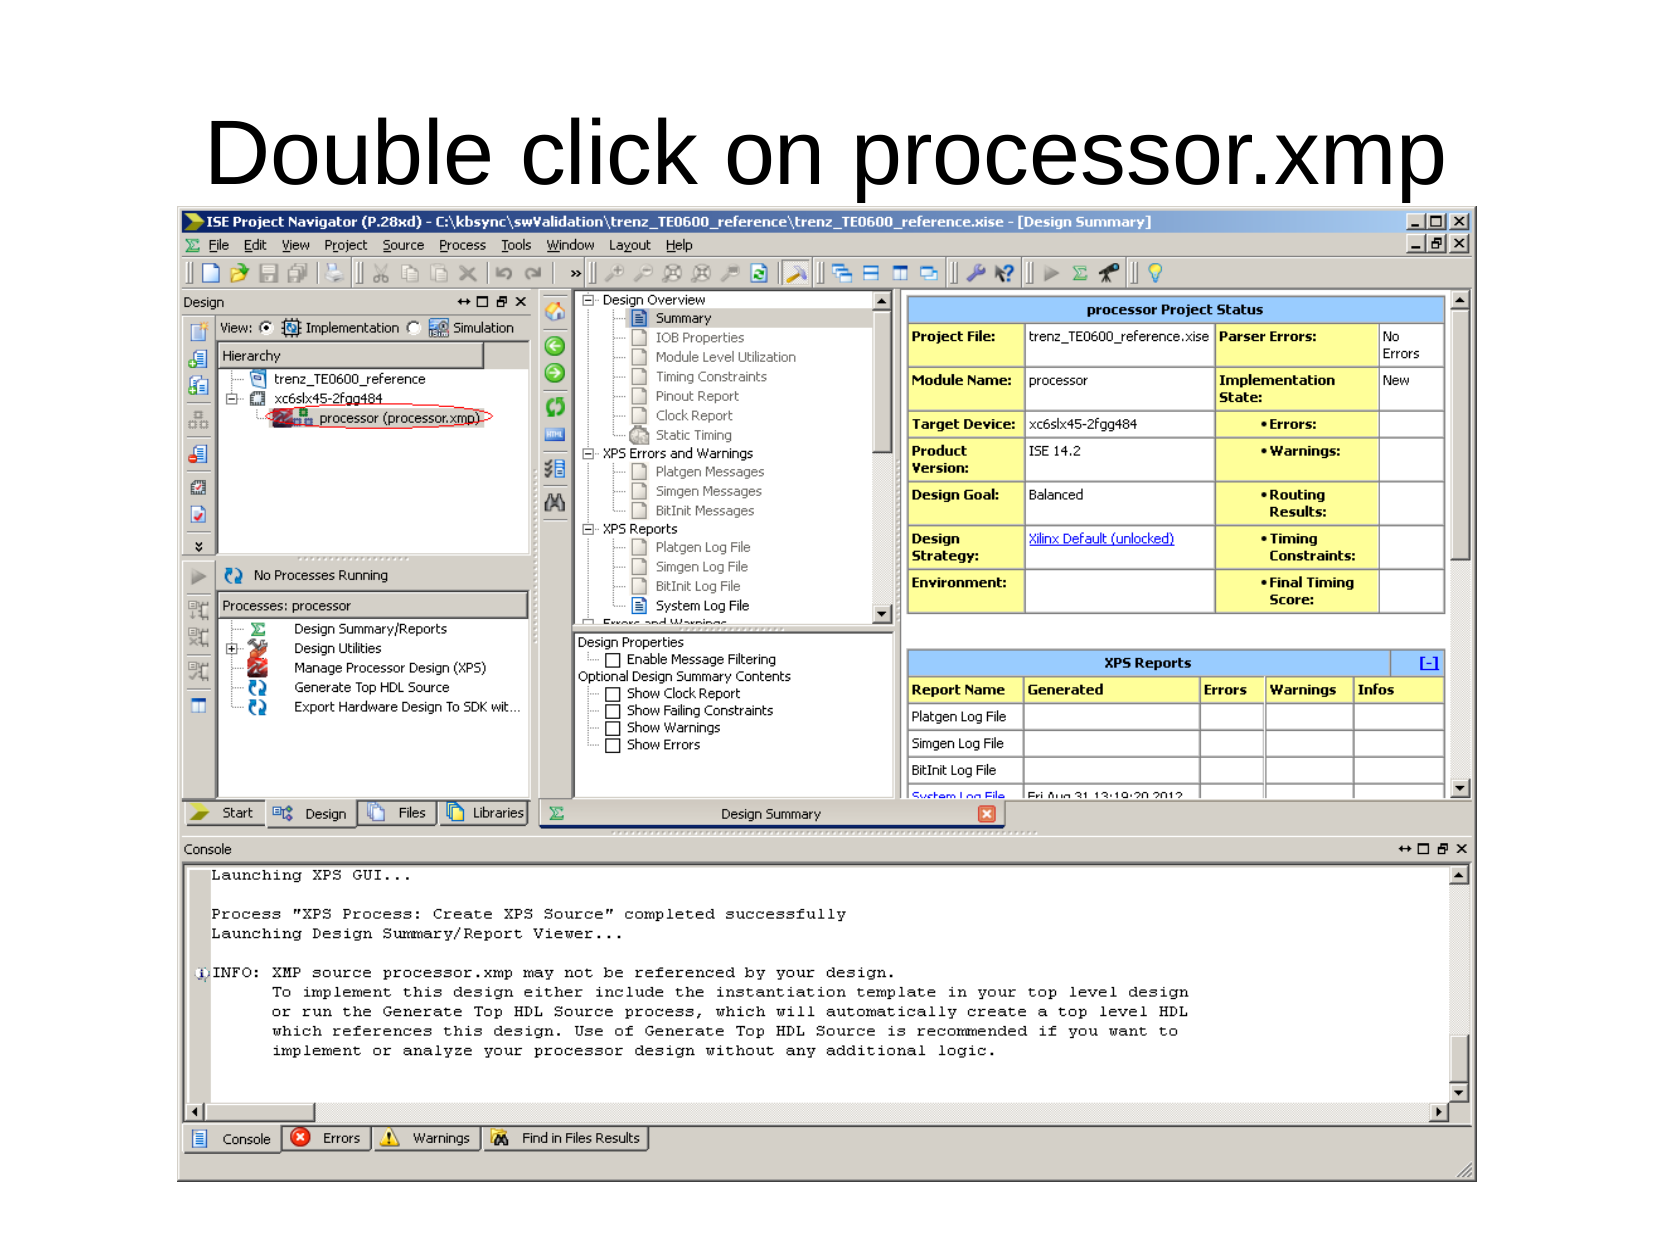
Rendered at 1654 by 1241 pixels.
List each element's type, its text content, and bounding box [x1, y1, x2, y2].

picture [177, 206, 1477, 1182]
title Double click on processor.xmp [82, 49, 1571, 257]
